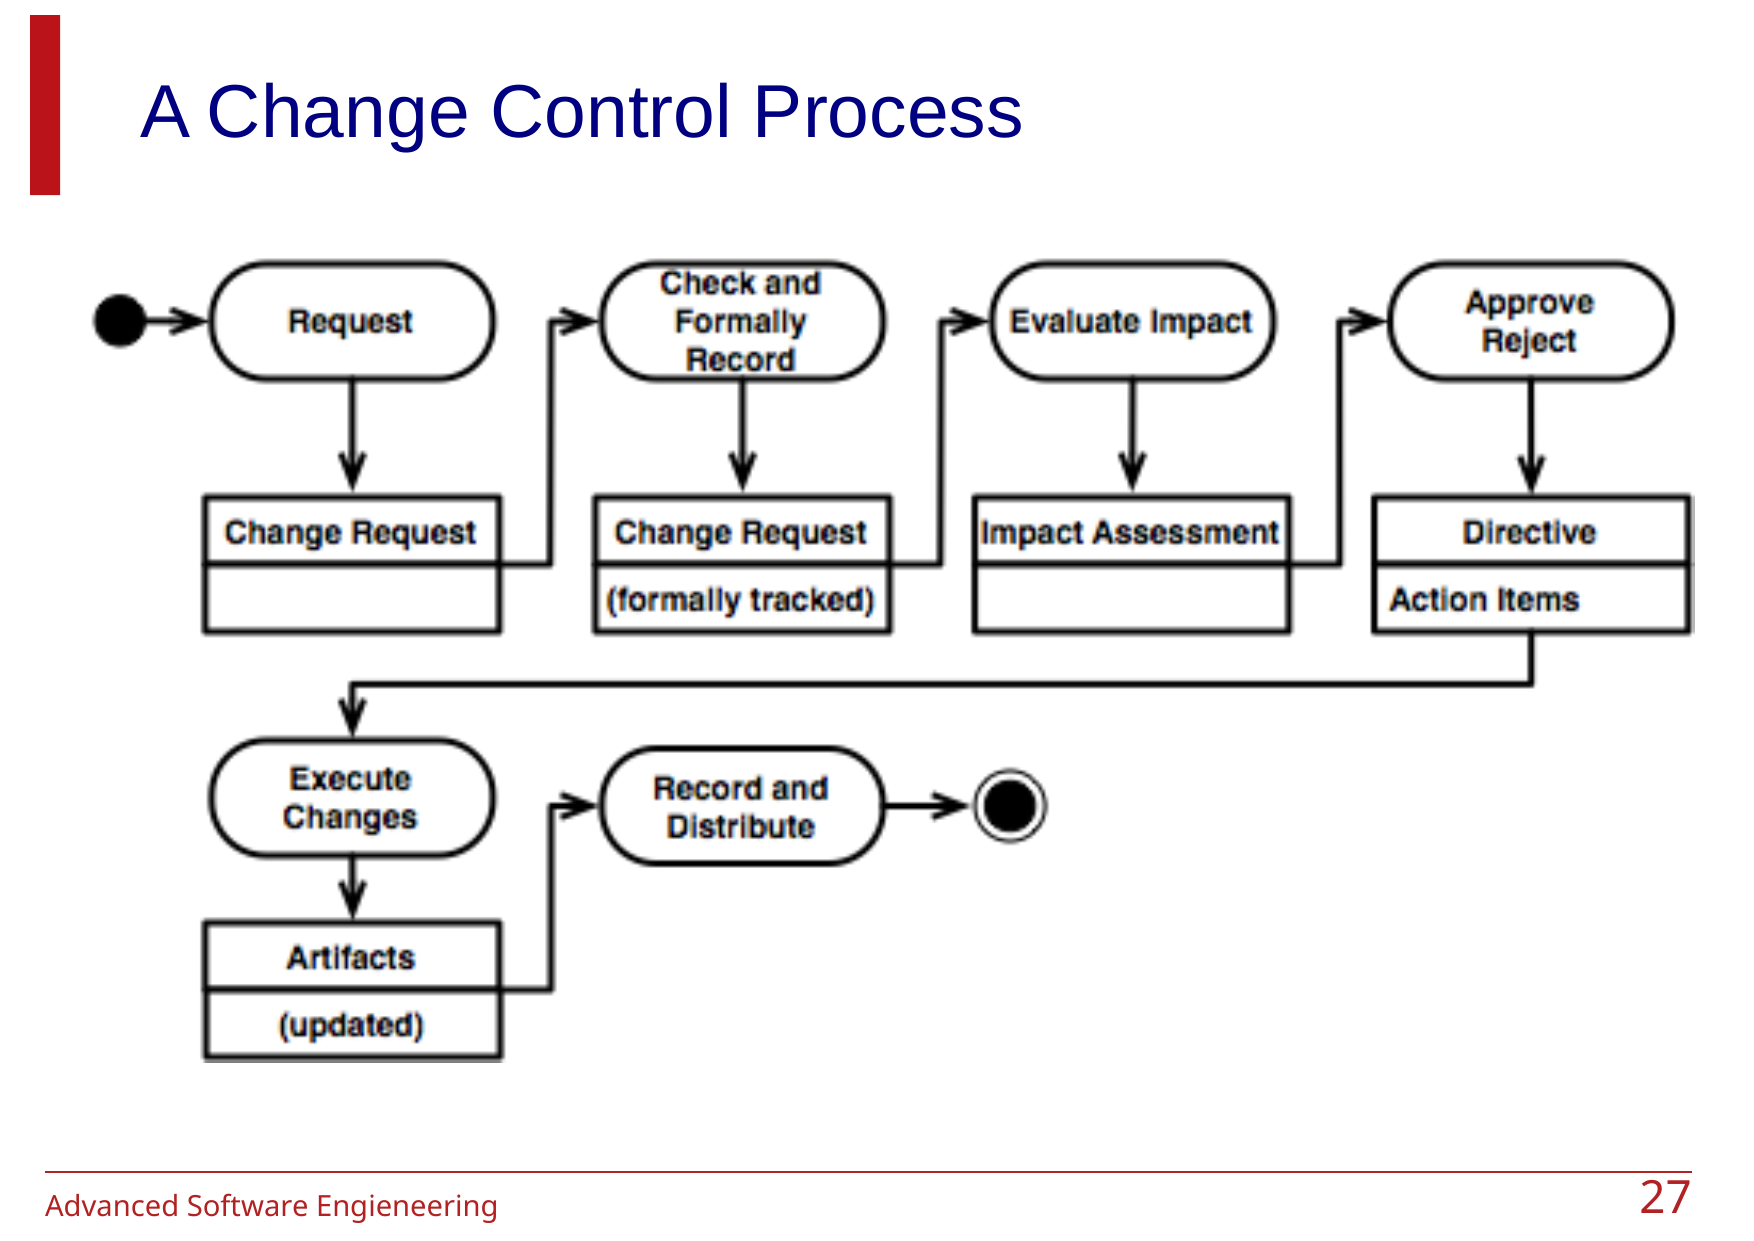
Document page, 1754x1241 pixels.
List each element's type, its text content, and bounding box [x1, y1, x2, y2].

title A Change Control Process [90, 19, 1726, 196]
picture [87, 257, 1695, 1063]
